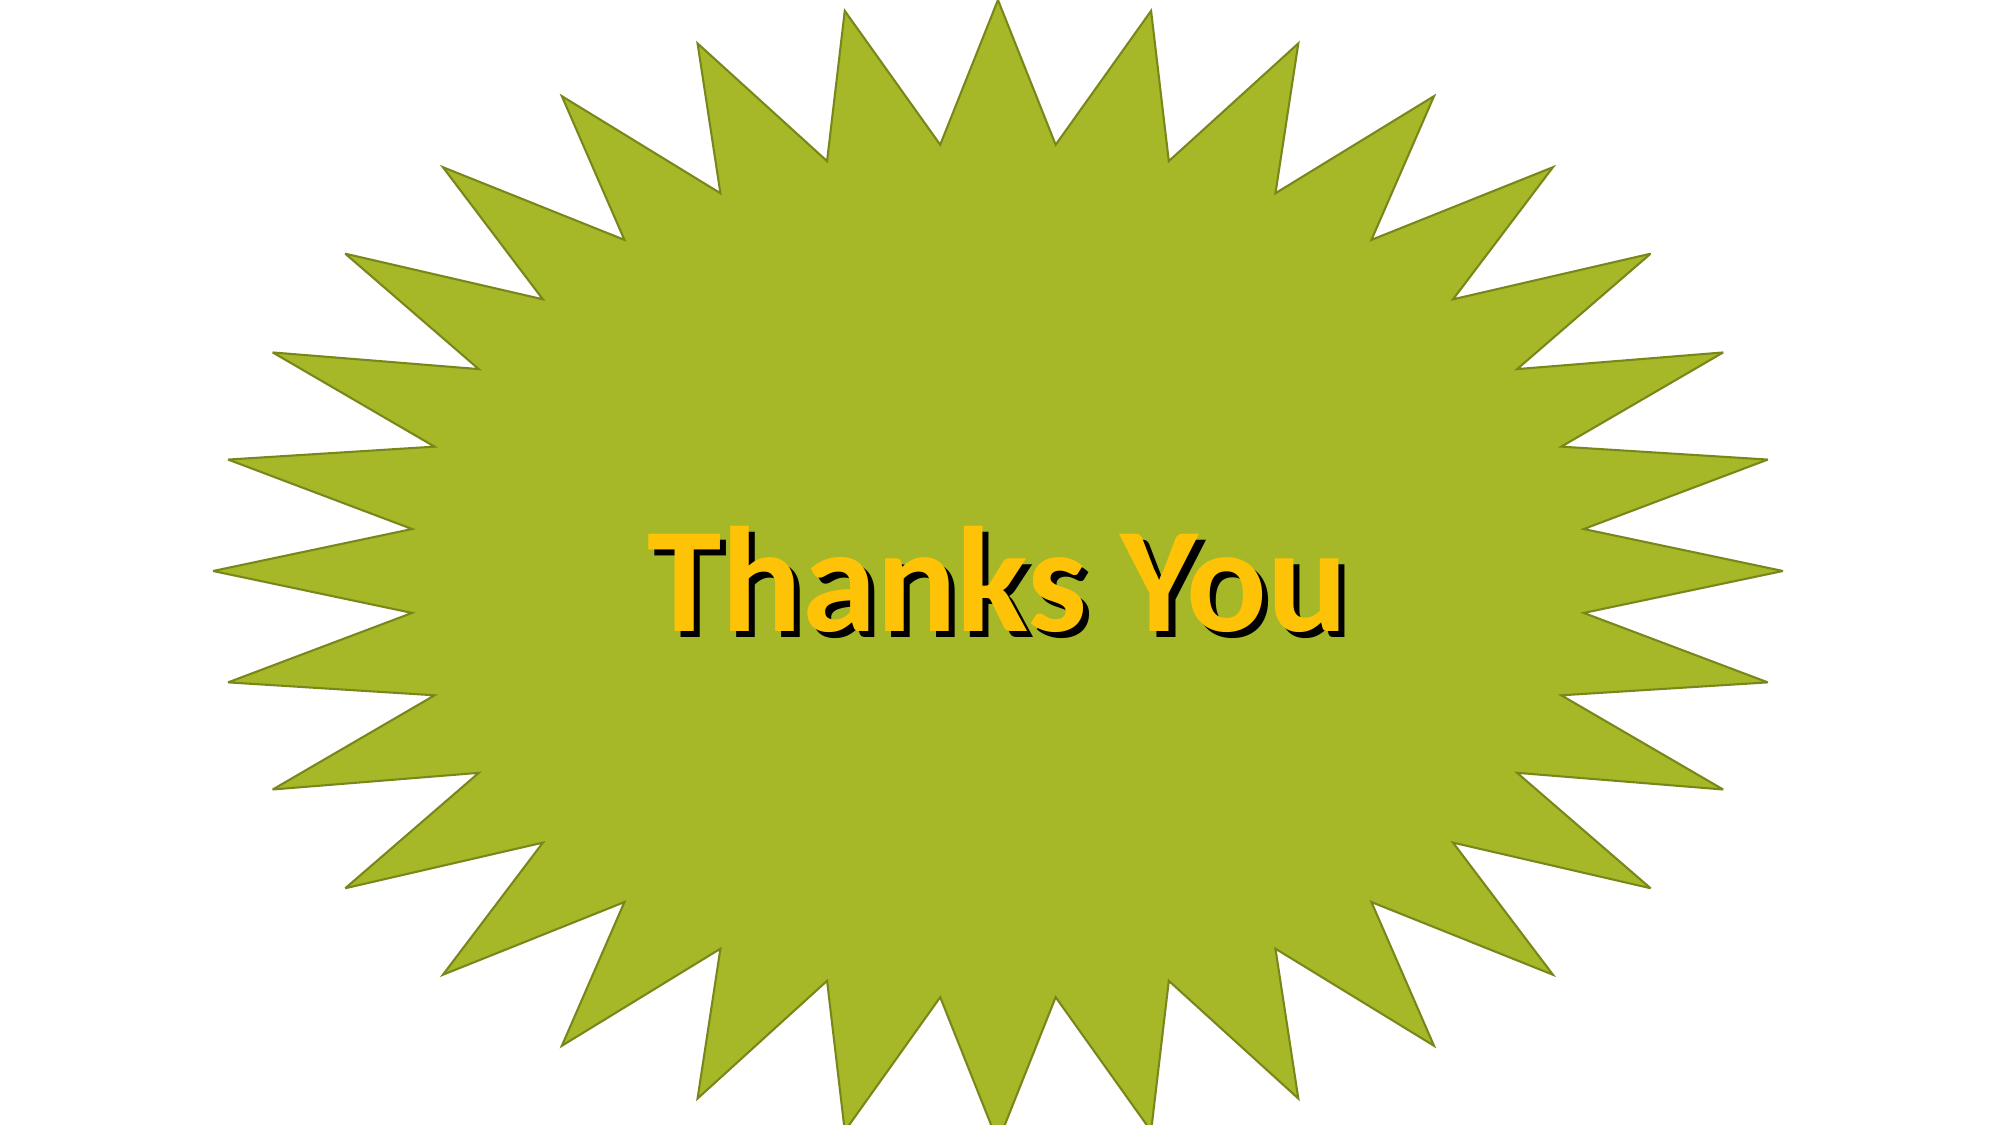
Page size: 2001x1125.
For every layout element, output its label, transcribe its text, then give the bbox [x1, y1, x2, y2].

text_box Thanks You [213, 0, 1783, 1125]
